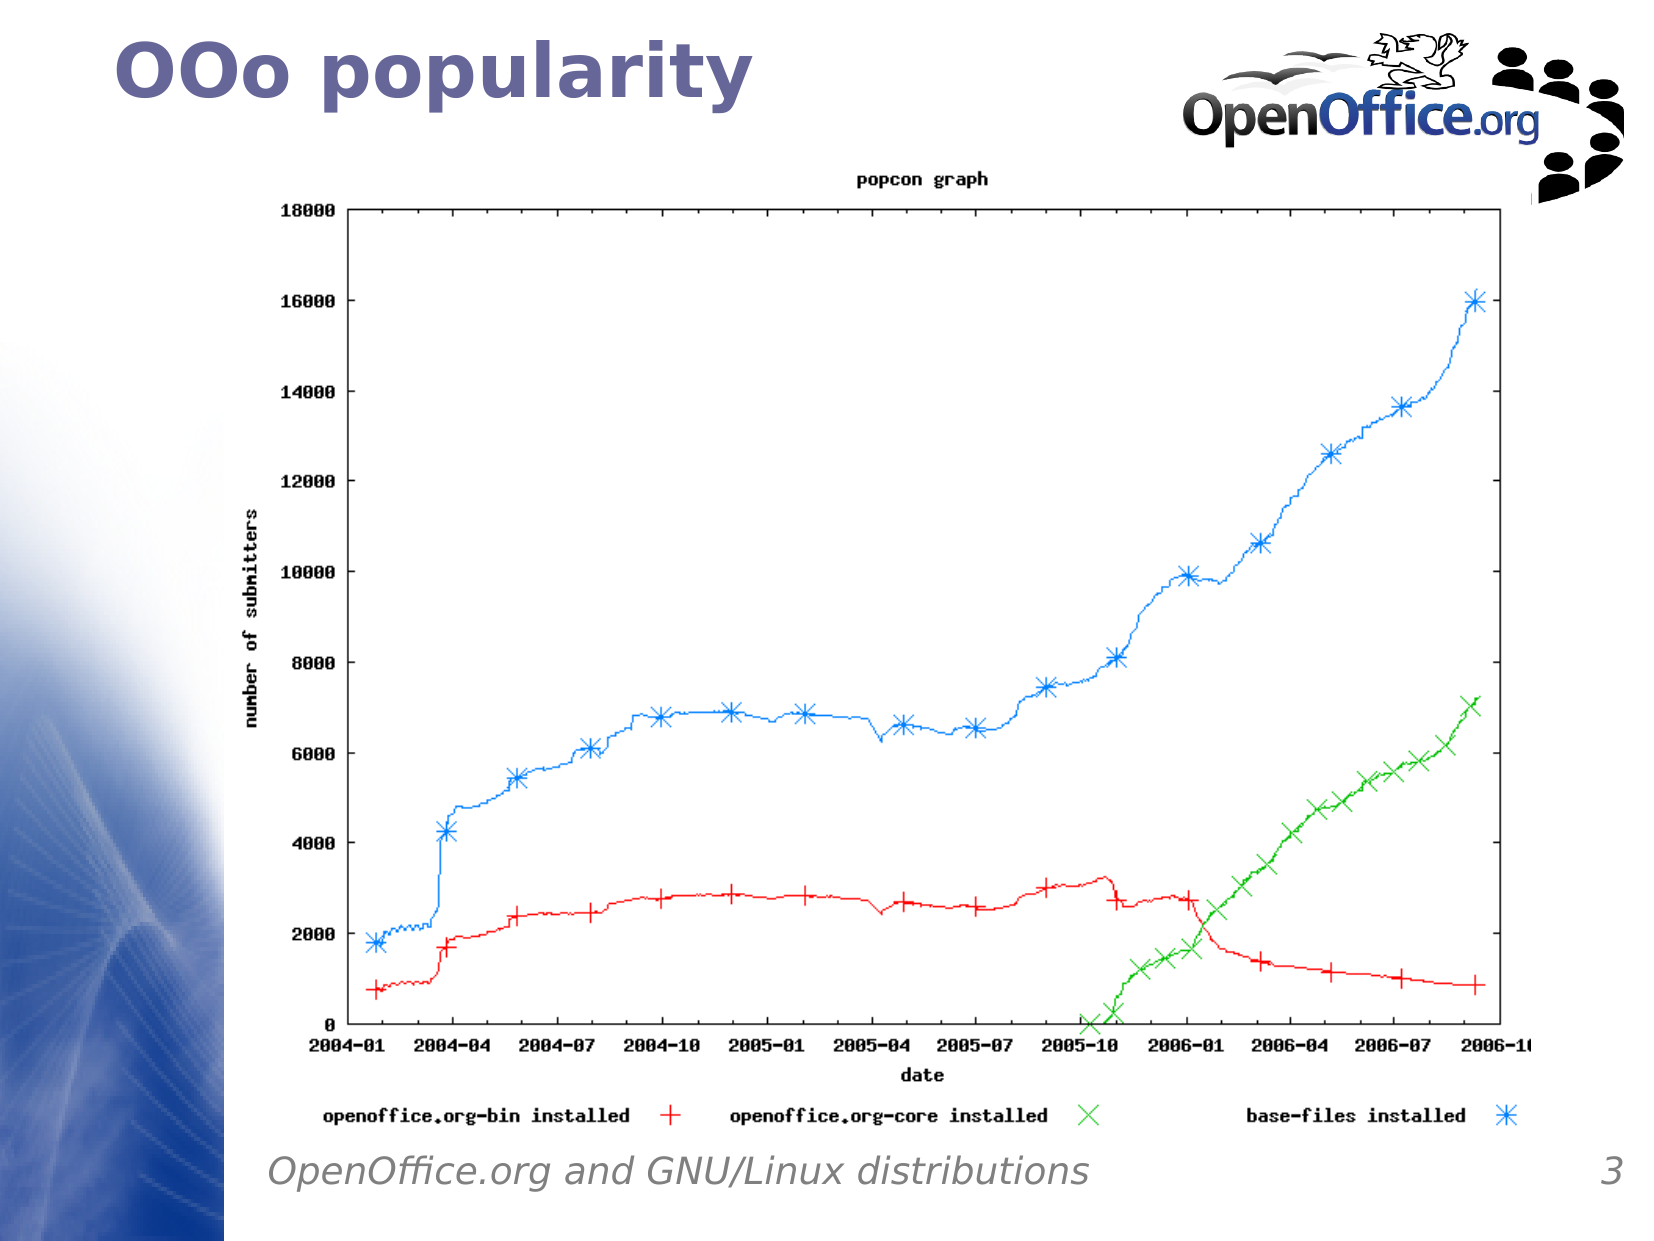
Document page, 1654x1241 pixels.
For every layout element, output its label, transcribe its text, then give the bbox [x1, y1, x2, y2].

picture [0, 0, 224, 1241]
picture [230, 33, 1624, 1127]
chart [223, 223, 1619, 1133]
title OOo popularity [24, 15, 987, 129]
